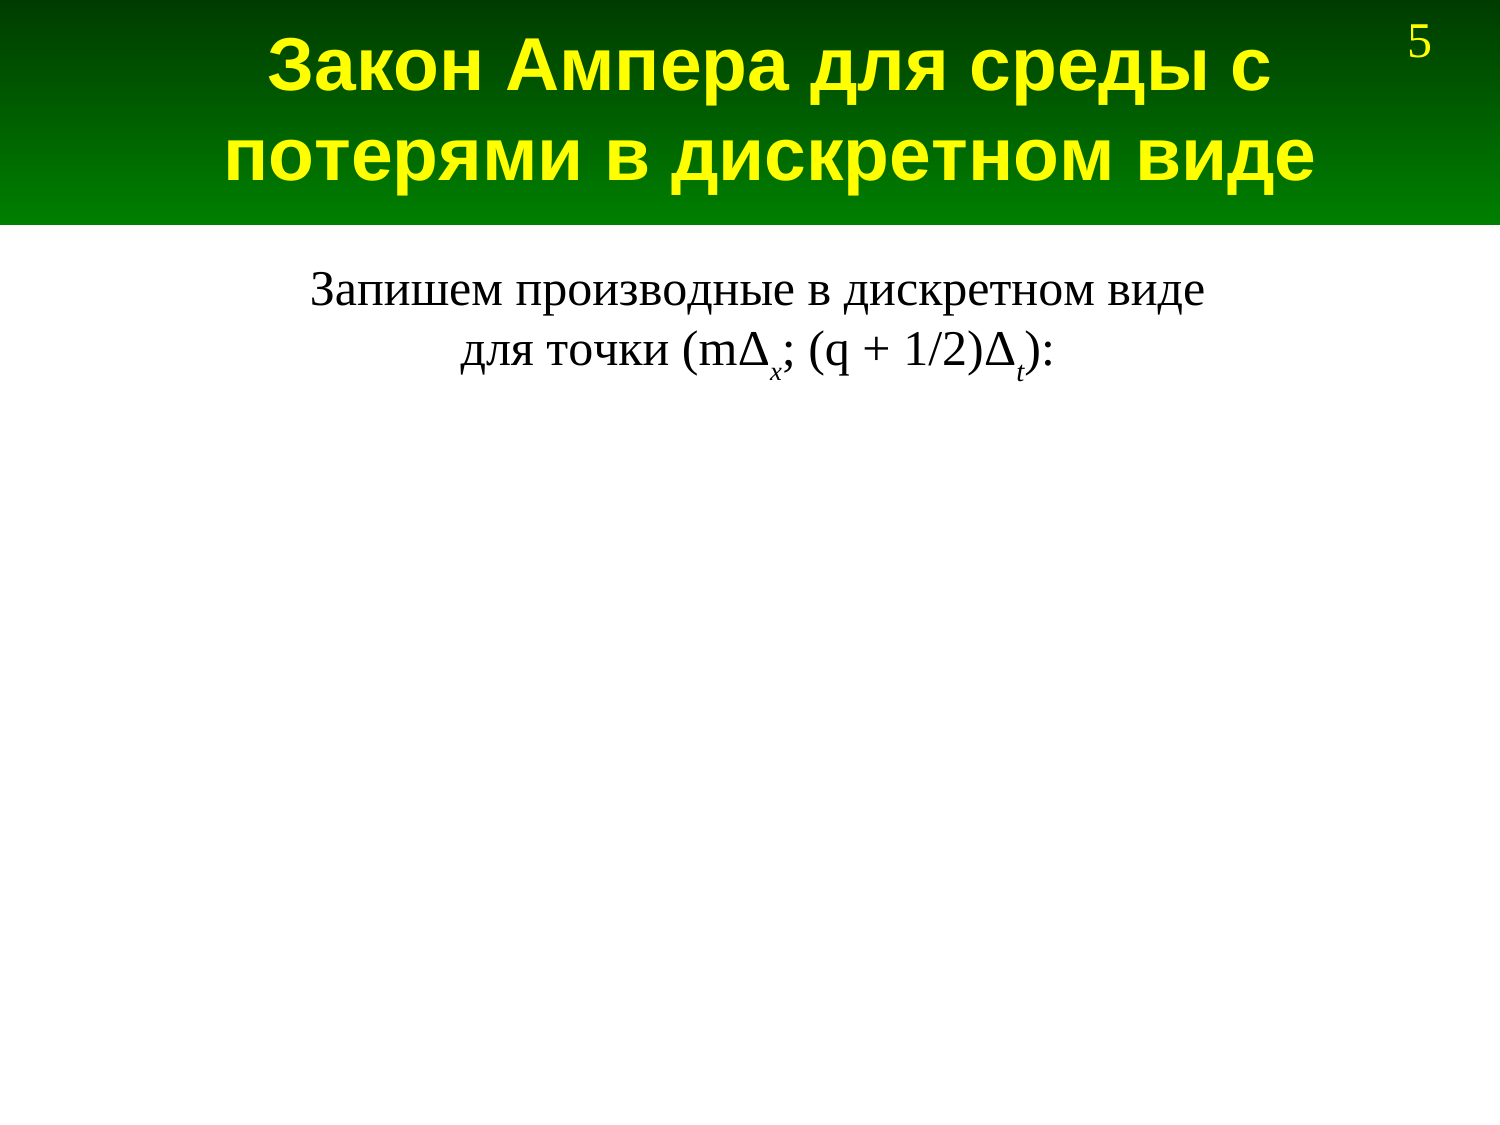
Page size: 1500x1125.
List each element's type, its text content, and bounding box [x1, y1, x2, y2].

title Закон Ампера для среды с потерями в дискретном виде [100, 7, 1441, 204]
text_box Запишем производные в дискретном виде для точки (mΔx; (q + 1/2)Δt): [295, 248, 1231, 396]
